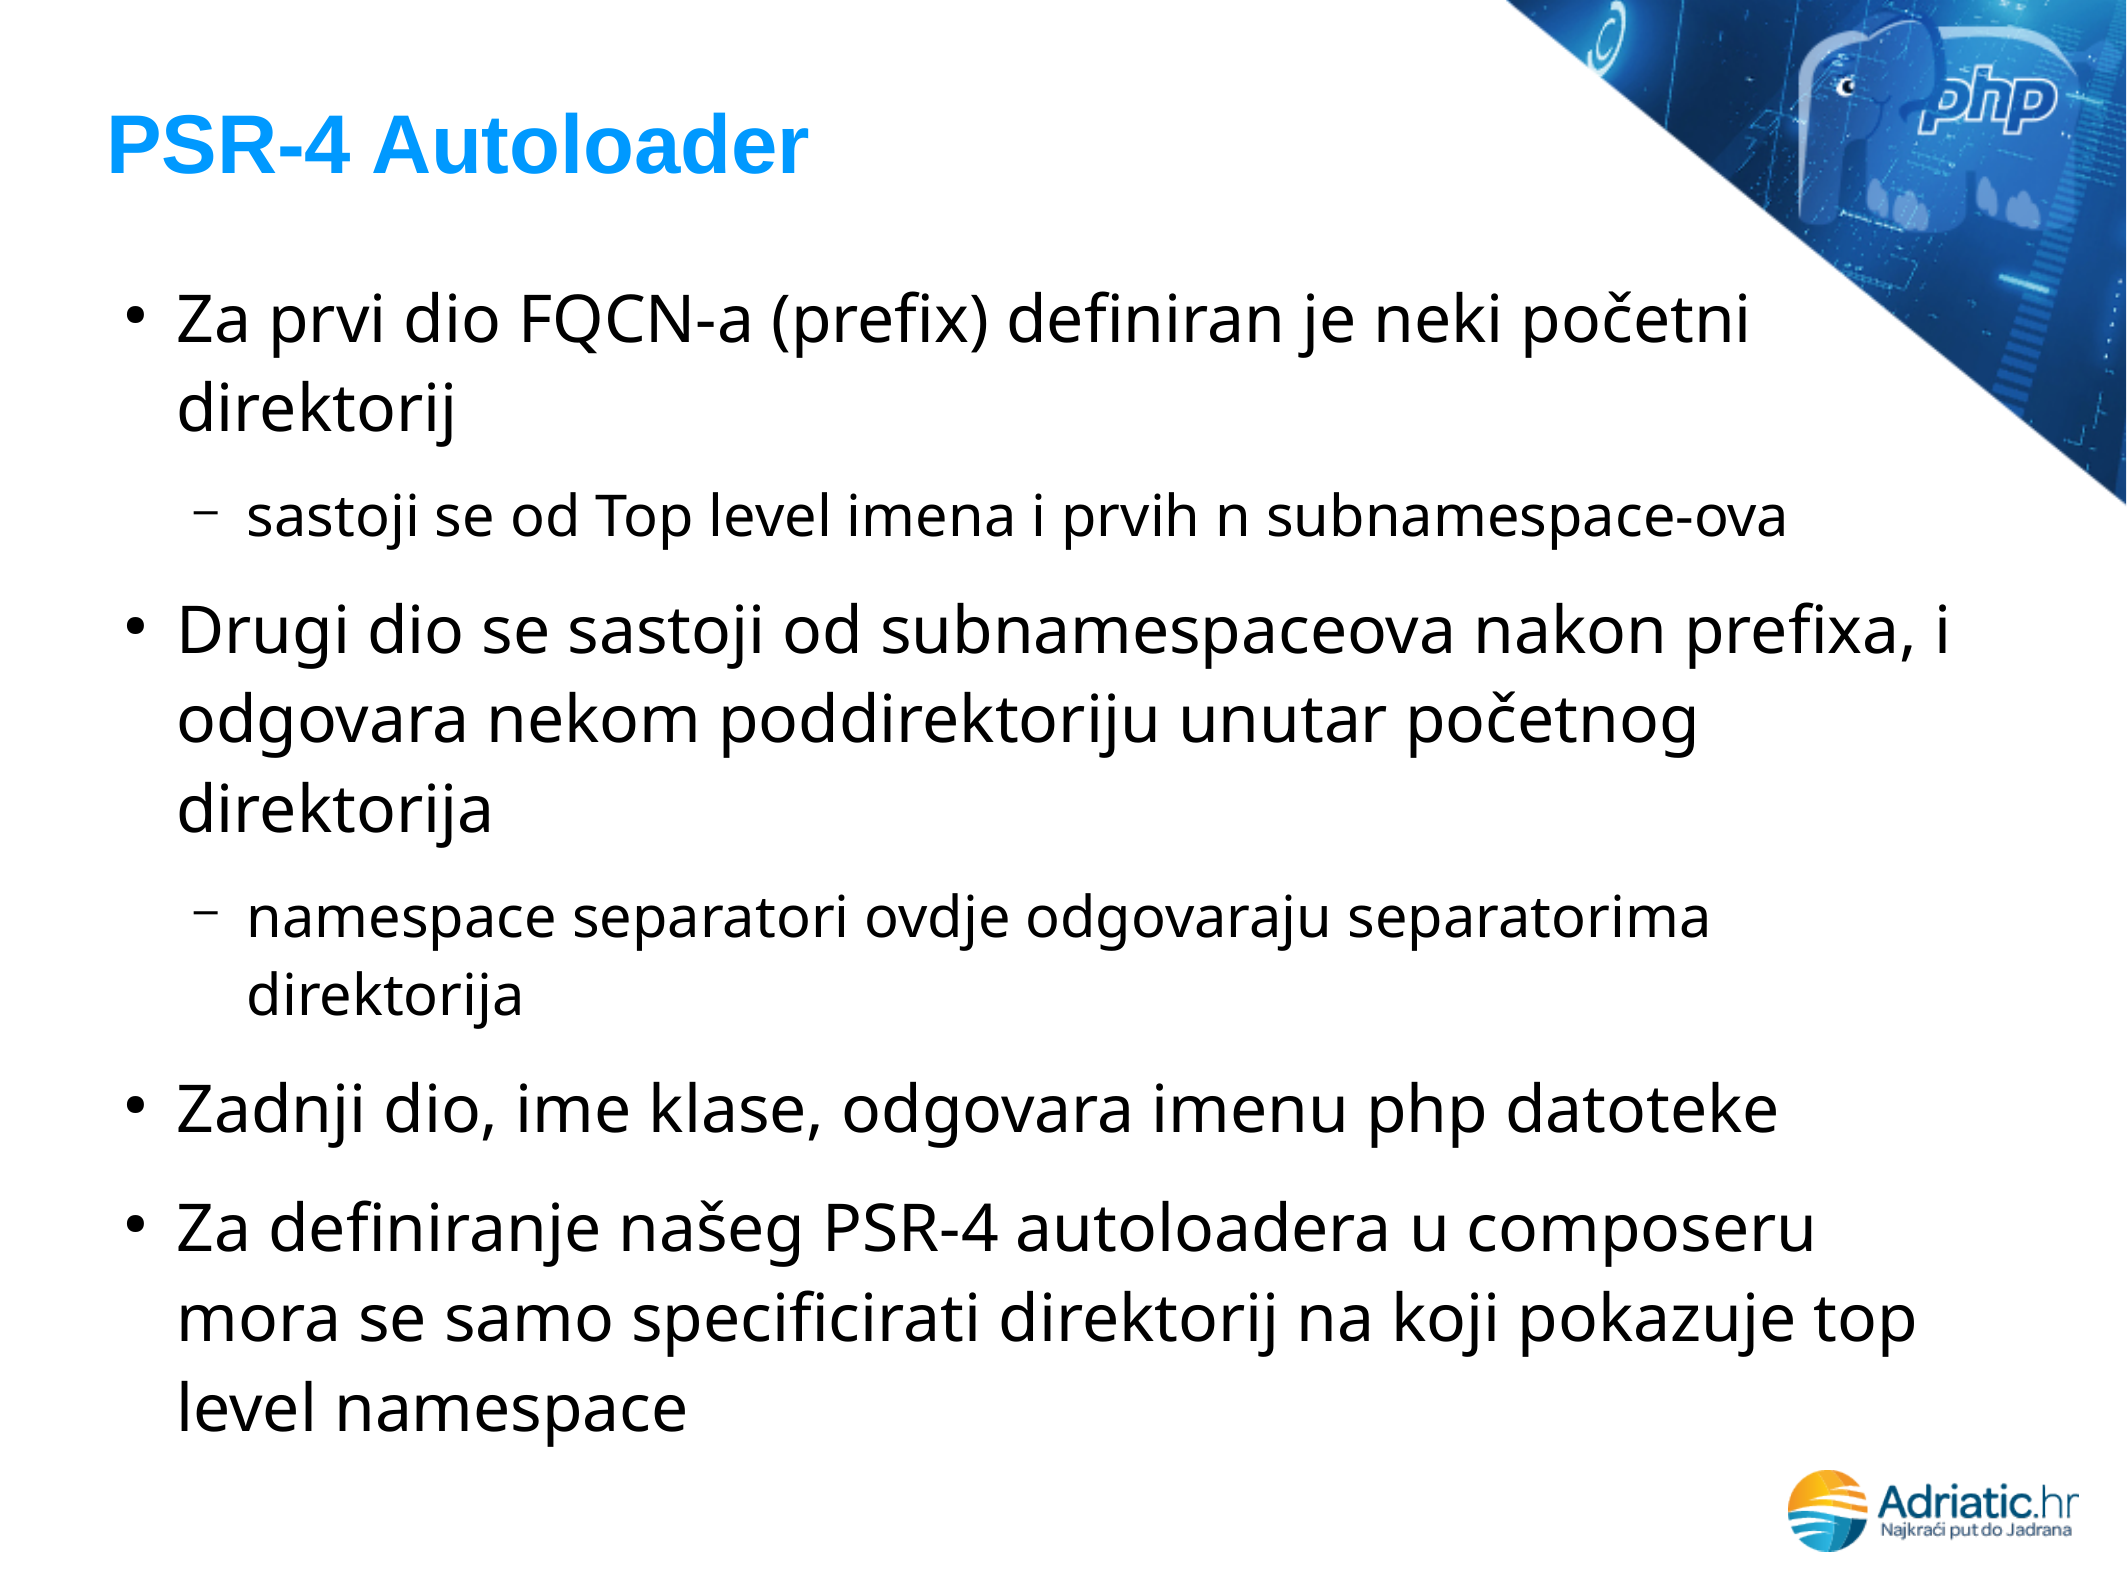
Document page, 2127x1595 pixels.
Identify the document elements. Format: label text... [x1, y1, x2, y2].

picture [1788, 1470, 2079, 1552]
list Za prvi dio FQCN-a (prefix) definiran je neki početni direktorij sastoji se od Top level imena i prvih n subnamespace-ova Drugi dio se sastoji od subnamespaceova nakon prefixa, i odgovara nekom poddirektoriju unutar početnog direktorija namespace separatori ovdje odgovaraju separatorima direktorija Zadnji dio, ime klase, odgovara imenu php datoteke Za definiranje našeg PSR-4 autoloadera u composeru mora se samo specificirati direktorij na koji pokazuje top level namespace [106, 271, 1973, 1453]
picture [1505, 0, 2127, 625]
title PSR-4 Autoloader [106, 70, 1630, 219]
